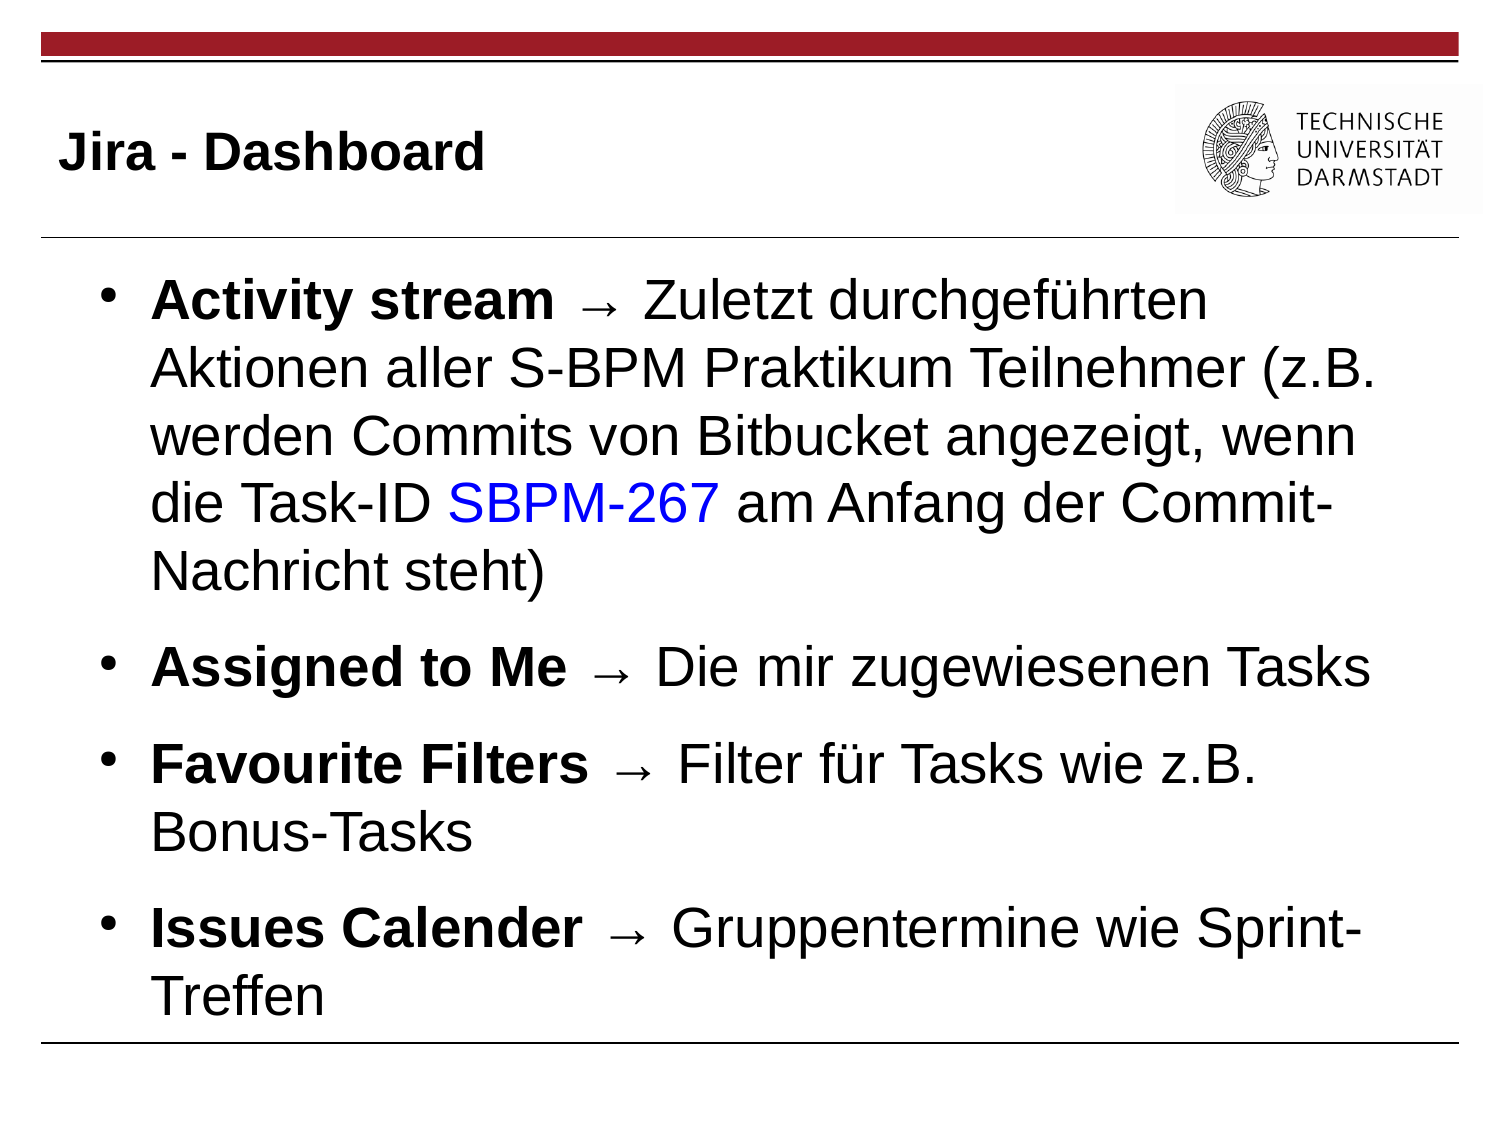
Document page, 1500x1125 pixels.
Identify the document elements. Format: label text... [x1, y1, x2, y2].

text_box Jira - Dashboard [58, 80, 1149, 218]
list Activity stream → Zuletzt durchgeführten Aktionen aller S-BPM Praktikum Teilnehmer (z.B. werden Commits von Bitbucket angezeigt, wenn die Task-ID SBPM-267 am Anfang der Commit-Nachricht steht) Assigned to Me → Die mir zugewiesenen Tasks Favourite Filters → Filter für Tasks wie z.B. Bonus-Tasks Issues Calender → Gruppentermine wie Sprint-Treffen [81, 263, 1389, 1036]
picture [1175, 84, 1483, 214]
